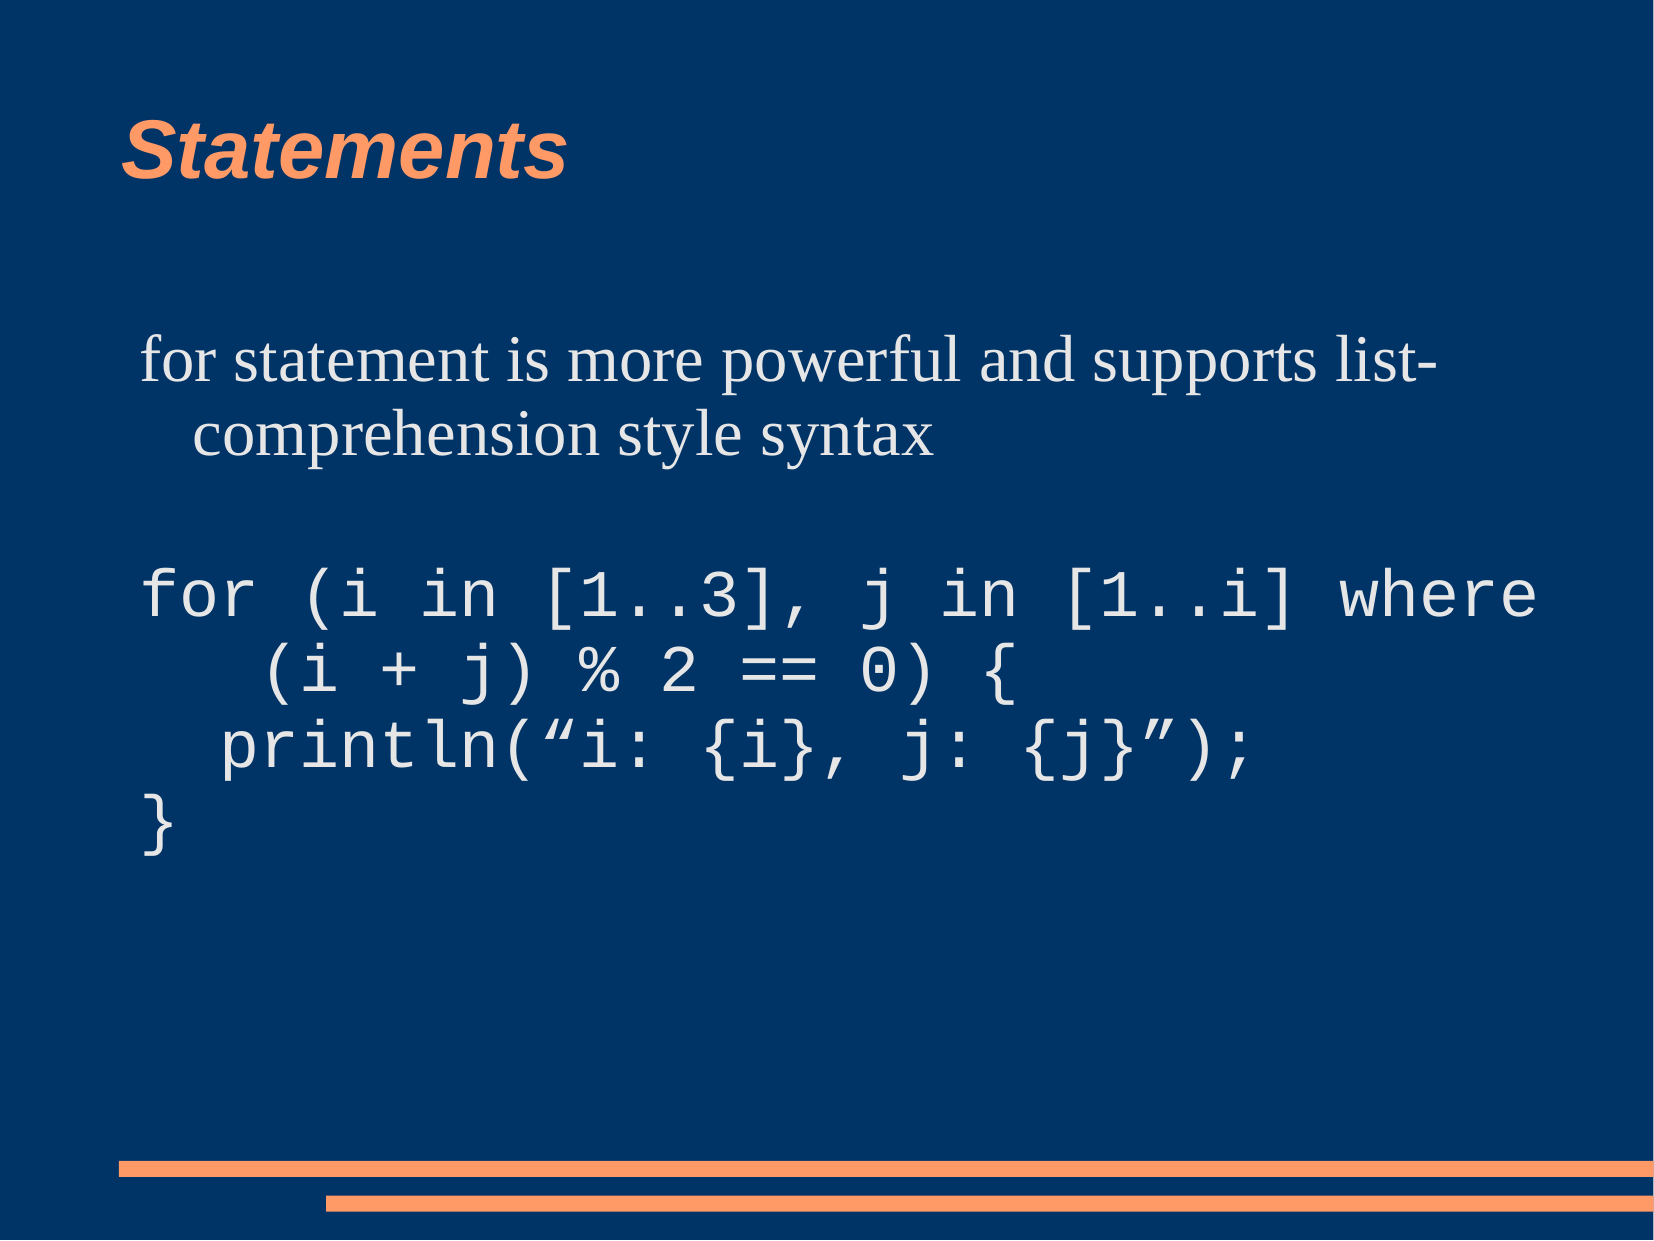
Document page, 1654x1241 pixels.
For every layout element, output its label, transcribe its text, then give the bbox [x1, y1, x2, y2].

list for statement is more powerful and supports list-comprehension style syntax for (i in [1..3], j in [1..i] where (i + j) % 2 == 0) { println(“i: {i}, j: {j}”); } [121, 322, 1561, 1133]
title Statements [121, 46, 1534, 254]
